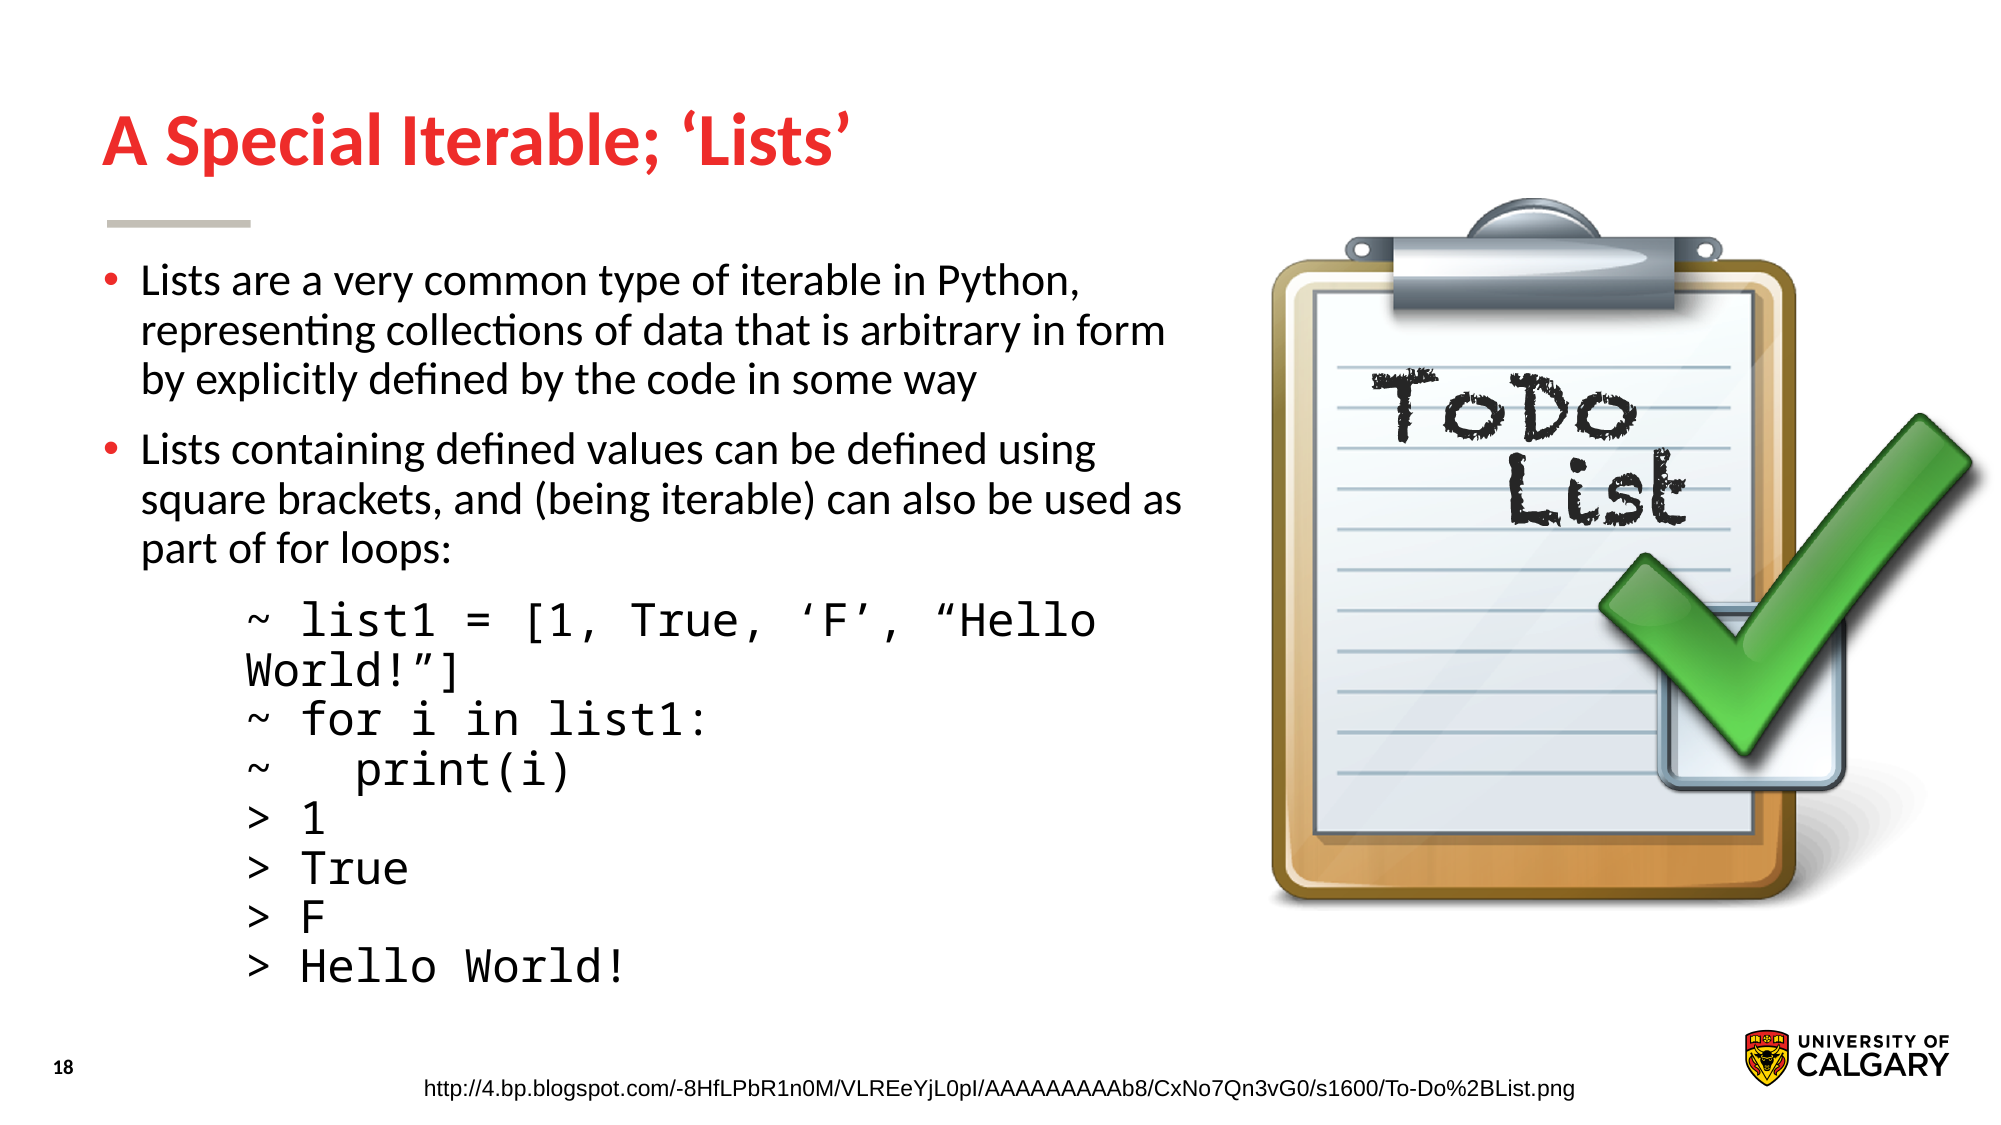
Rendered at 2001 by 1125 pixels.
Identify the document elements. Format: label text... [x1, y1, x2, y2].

title A Special Iterable; ‘Lists’ [87, 60, 1774, 222]
text_box http://4.bp.blogspot.com/-8HfLPbR1n0M/VLREeYjL0pI/AAAAAAAAAb8/CxNo7Qn3vG0/s1600/To-Do%2BList.png [310, 1065, 1690, 1107]
picture [1206, 165, 2000, 960]
picture [1722, 1012, 1972, 1099]
list Lists are a very common type of iterable in Python, representing collections of data that is arbitrary in form by explicitly defined by the code in some way Lists containing defined values can be defined using square brackets, and (being iterable) can also be used as part of for loops: ~ list1 = [1, True, ‘F’, “Hello World!”] ~ for i in list1: ~ print(i) > 1 > True > F > Hello World! [88, 249, 1236, 963]
